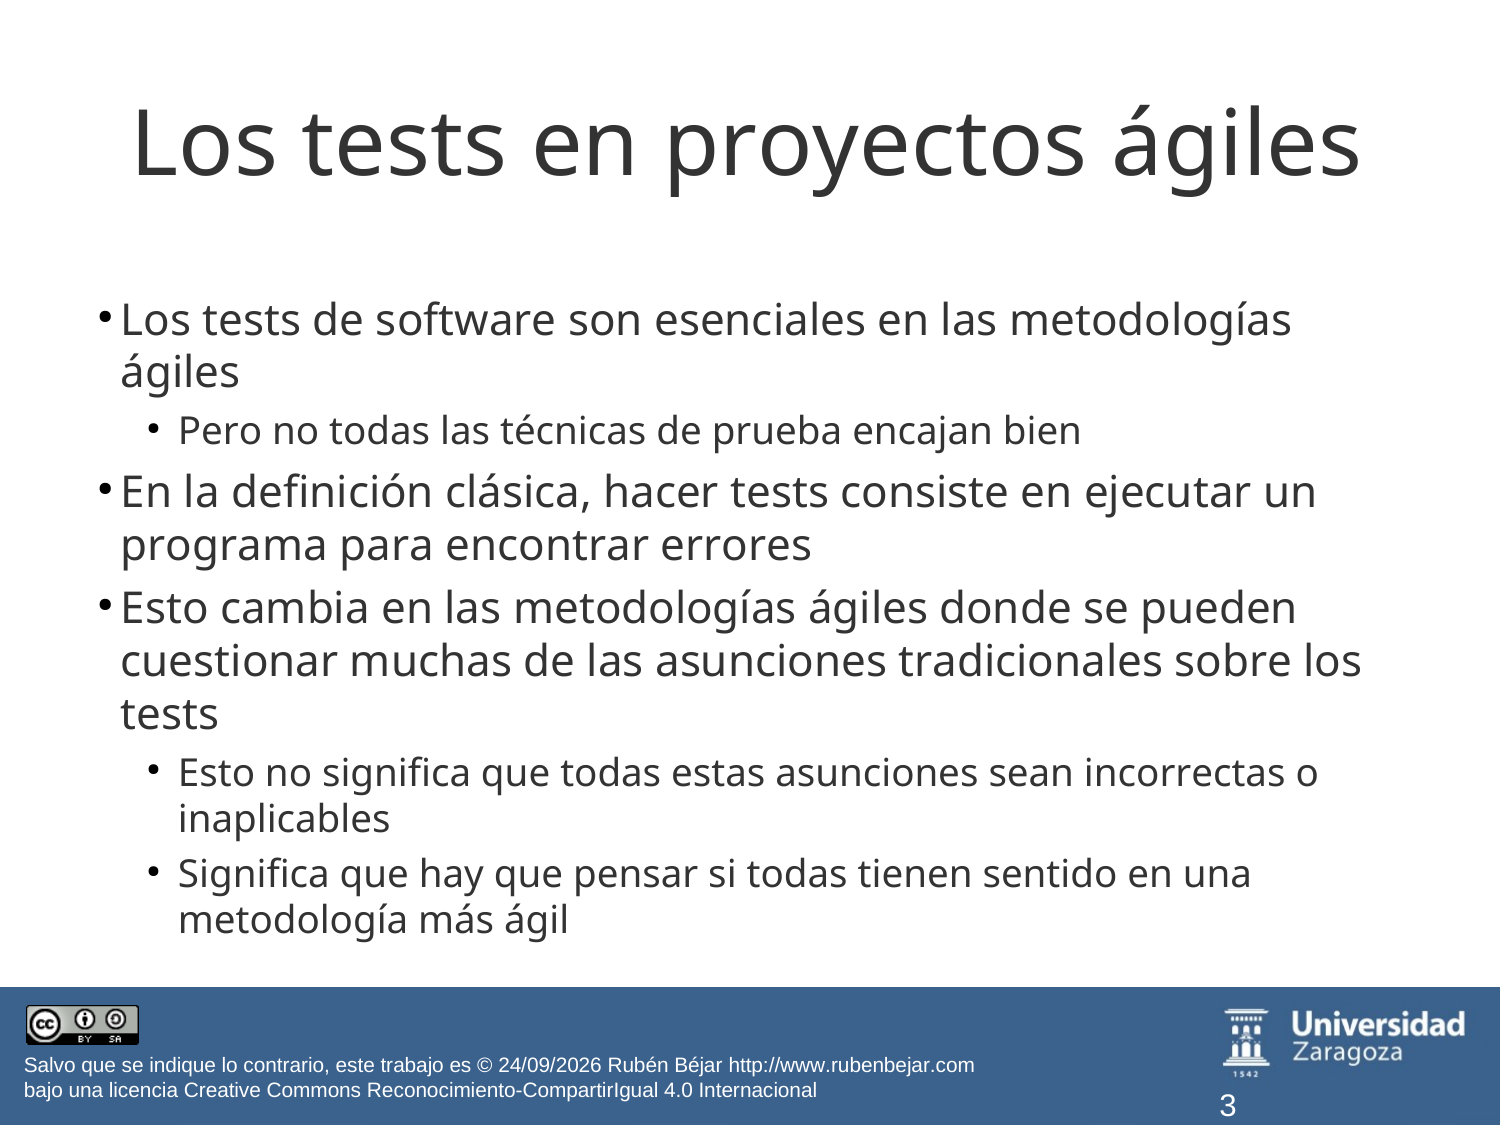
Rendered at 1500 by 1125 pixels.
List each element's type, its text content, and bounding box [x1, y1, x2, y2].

picture [0, 987, 1500, 1125]
title Los tests en proyectos ágiles [74, 20, 1420, 257]
list Los tests de software son esenciales en las metodologías ágiles Pero no todas las técnicas de prueba encajan bien En la definición clásica, hacer tests consiste en ejecutar un programa para encontrar errores Esto cambia en las metodologías ágiles donde se pueden cuestionar muchas de las asunciones tradicionales sobre los tests Esto no significa que todas estas asunciones sean incorrectas o inaplicables Significa que hay que pensar si todas tienen sentido en una metodología más ágil [82, 283, 1418, 957]
